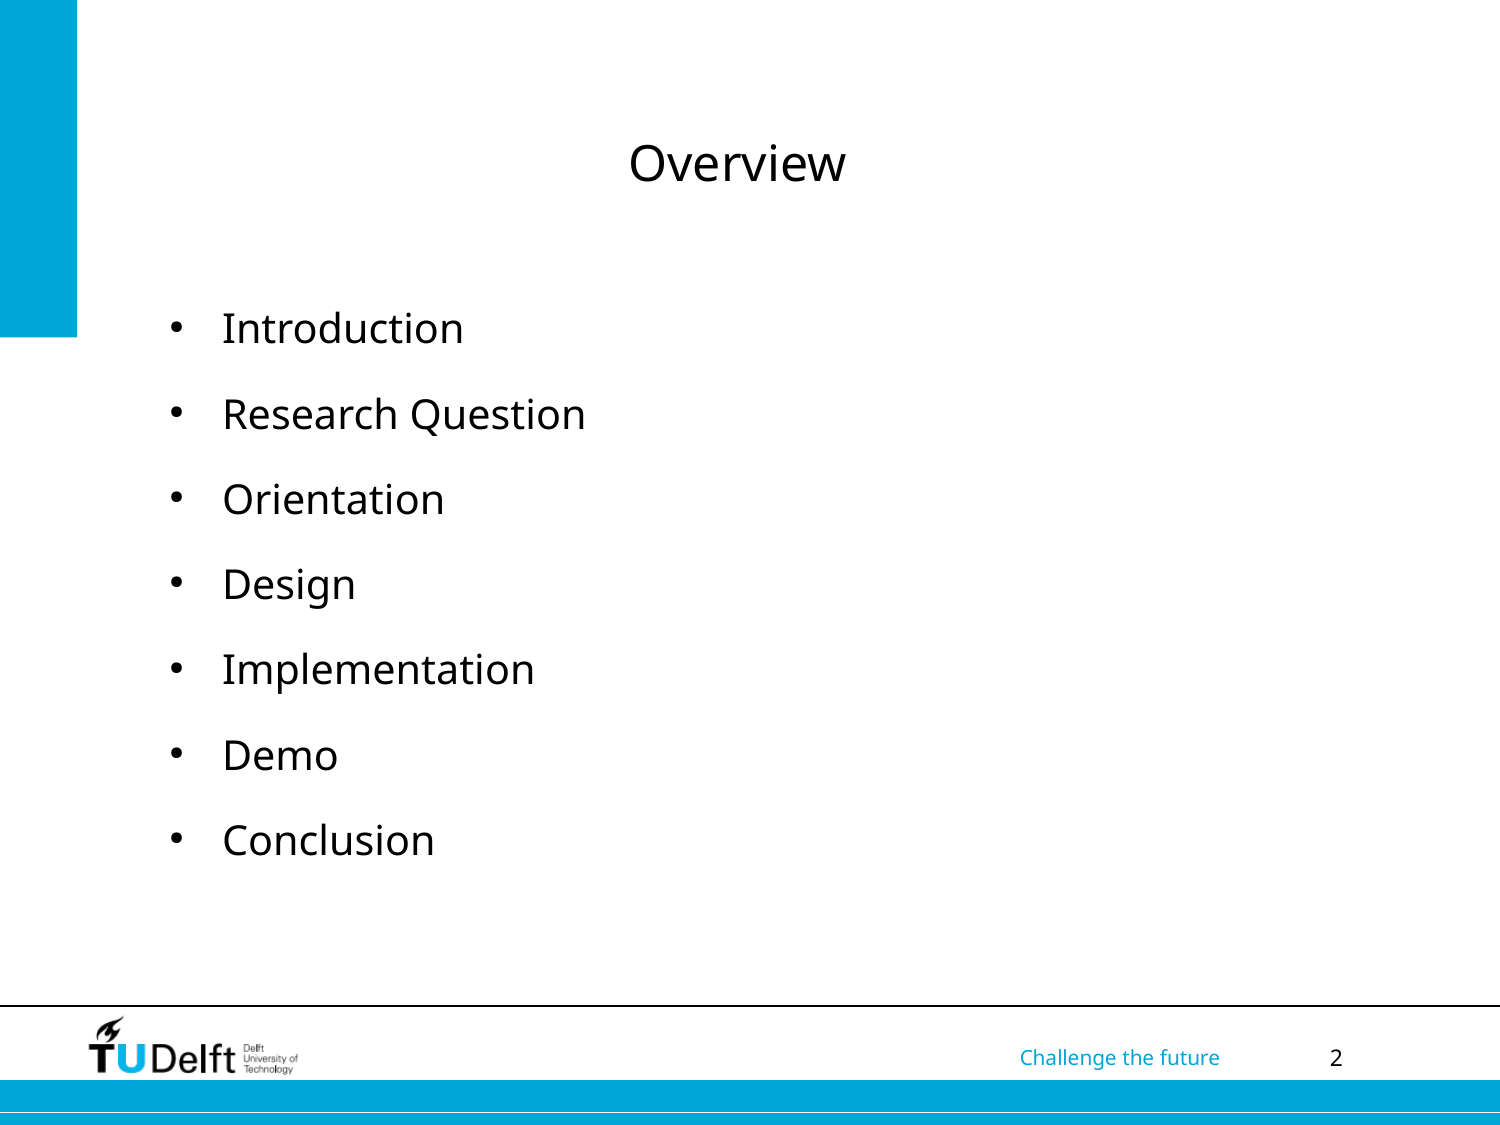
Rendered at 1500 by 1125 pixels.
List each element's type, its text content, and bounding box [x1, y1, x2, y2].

title Overview [150, 75, 1325, 250]
list Introduction Research Question Orientation Design Implementation Demo Conclusion [151, 299, 1323, 876]
